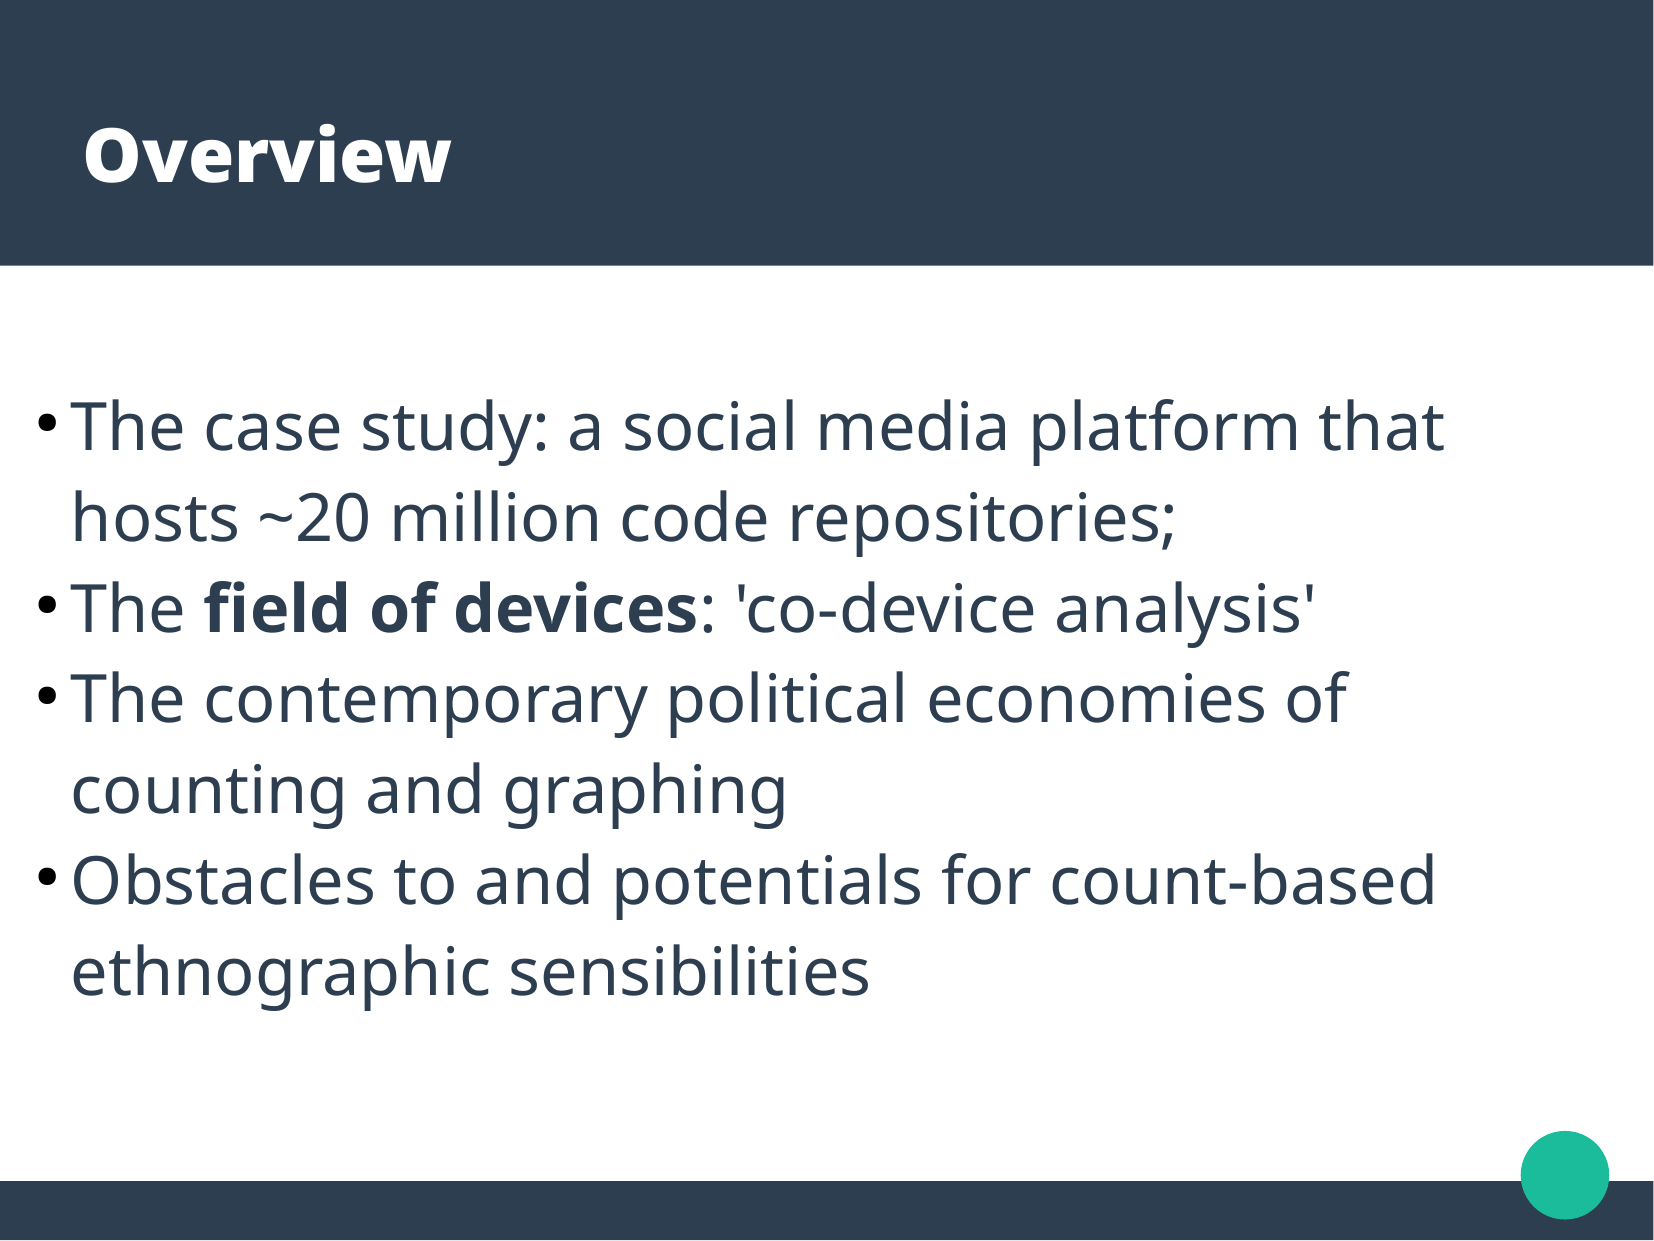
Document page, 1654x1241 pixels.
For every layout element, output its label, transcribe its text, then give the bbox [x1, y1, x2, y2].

title Overview [82, 56, 1571, 250]
subtitle The case study: a social media platform that hosts ~20 million code repositories; The field of devices: 'co-device analysis' The contemporary political economies of counting and graphing Obstacles to and potentials for count-based ethnographic sensibilities [35, 362, 1571, 1032]
